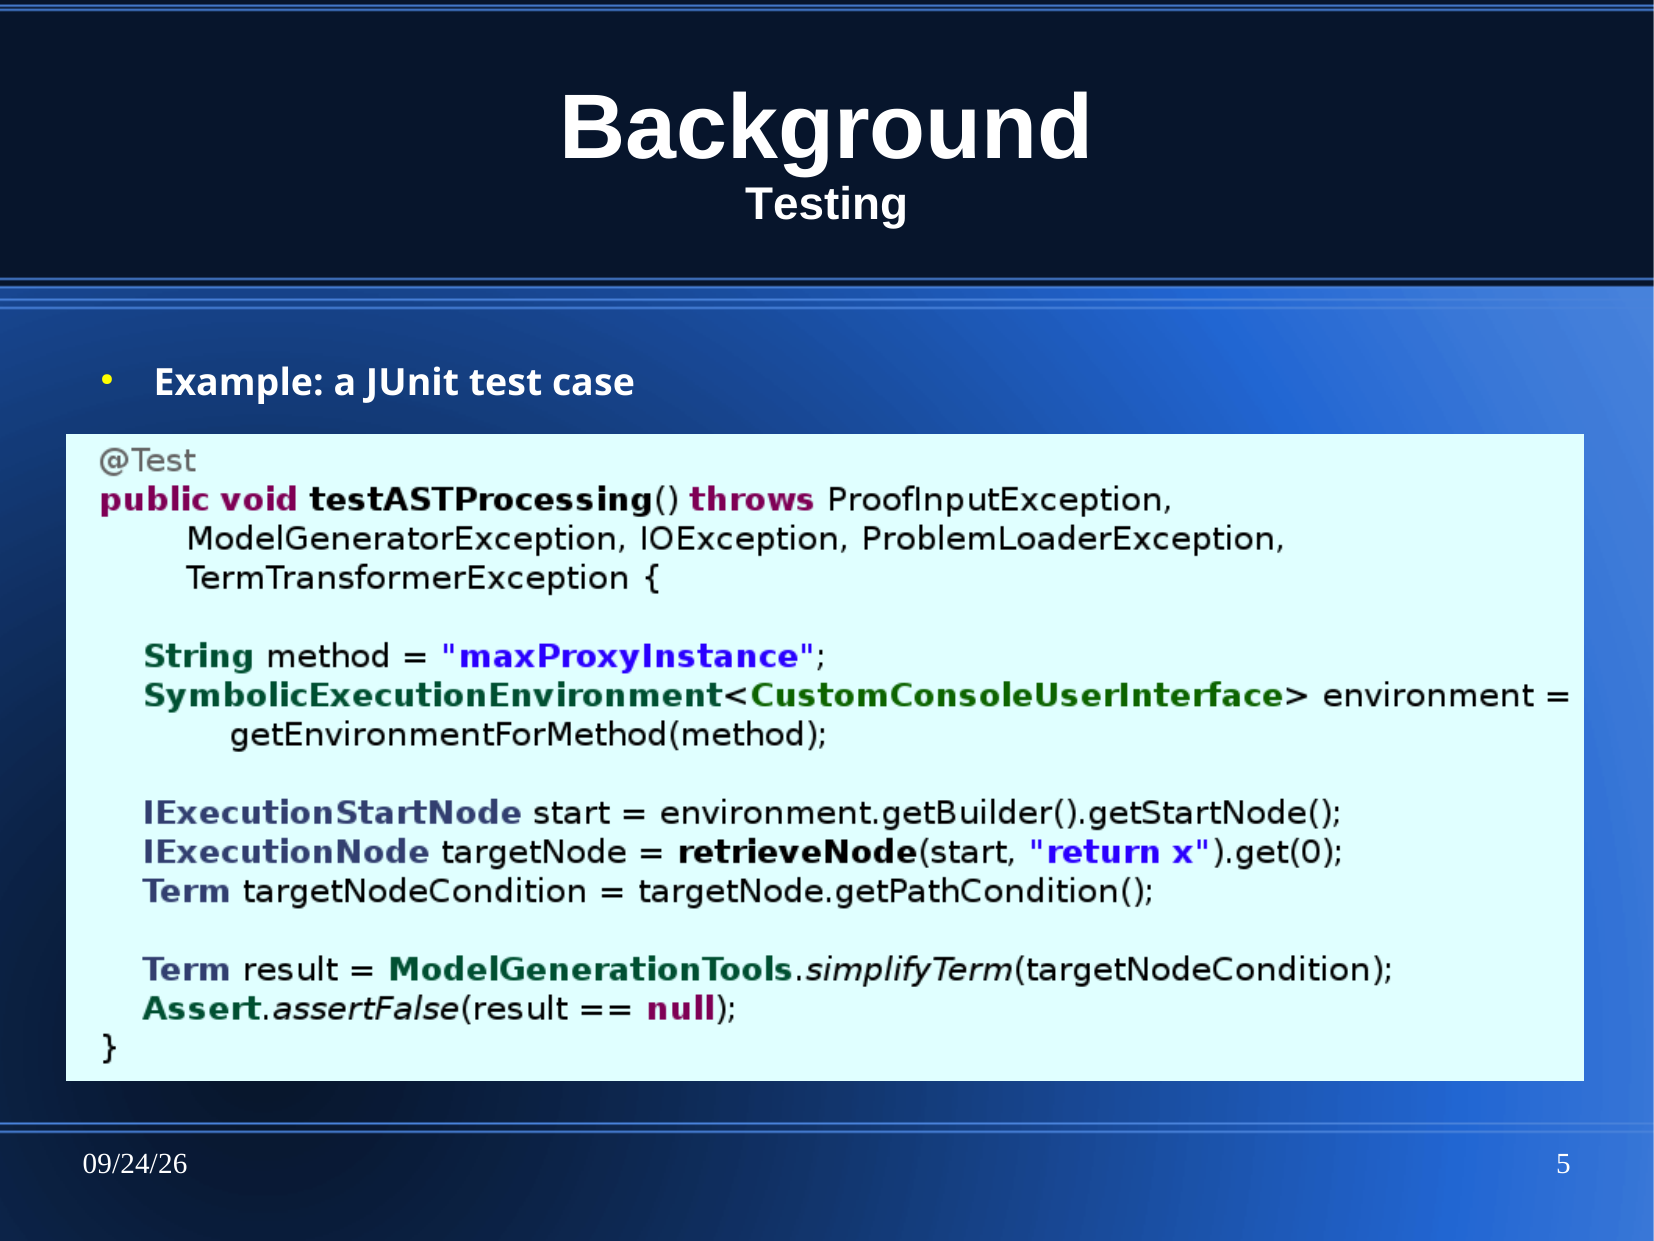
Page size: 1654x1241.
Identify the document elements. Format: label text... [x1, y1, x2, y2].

list Example: a JUnit test case [82, 355, 1571, 434]
title Background Testing [82, 49, 1571, 257]
picture [0, 0, 1654, 1241]
